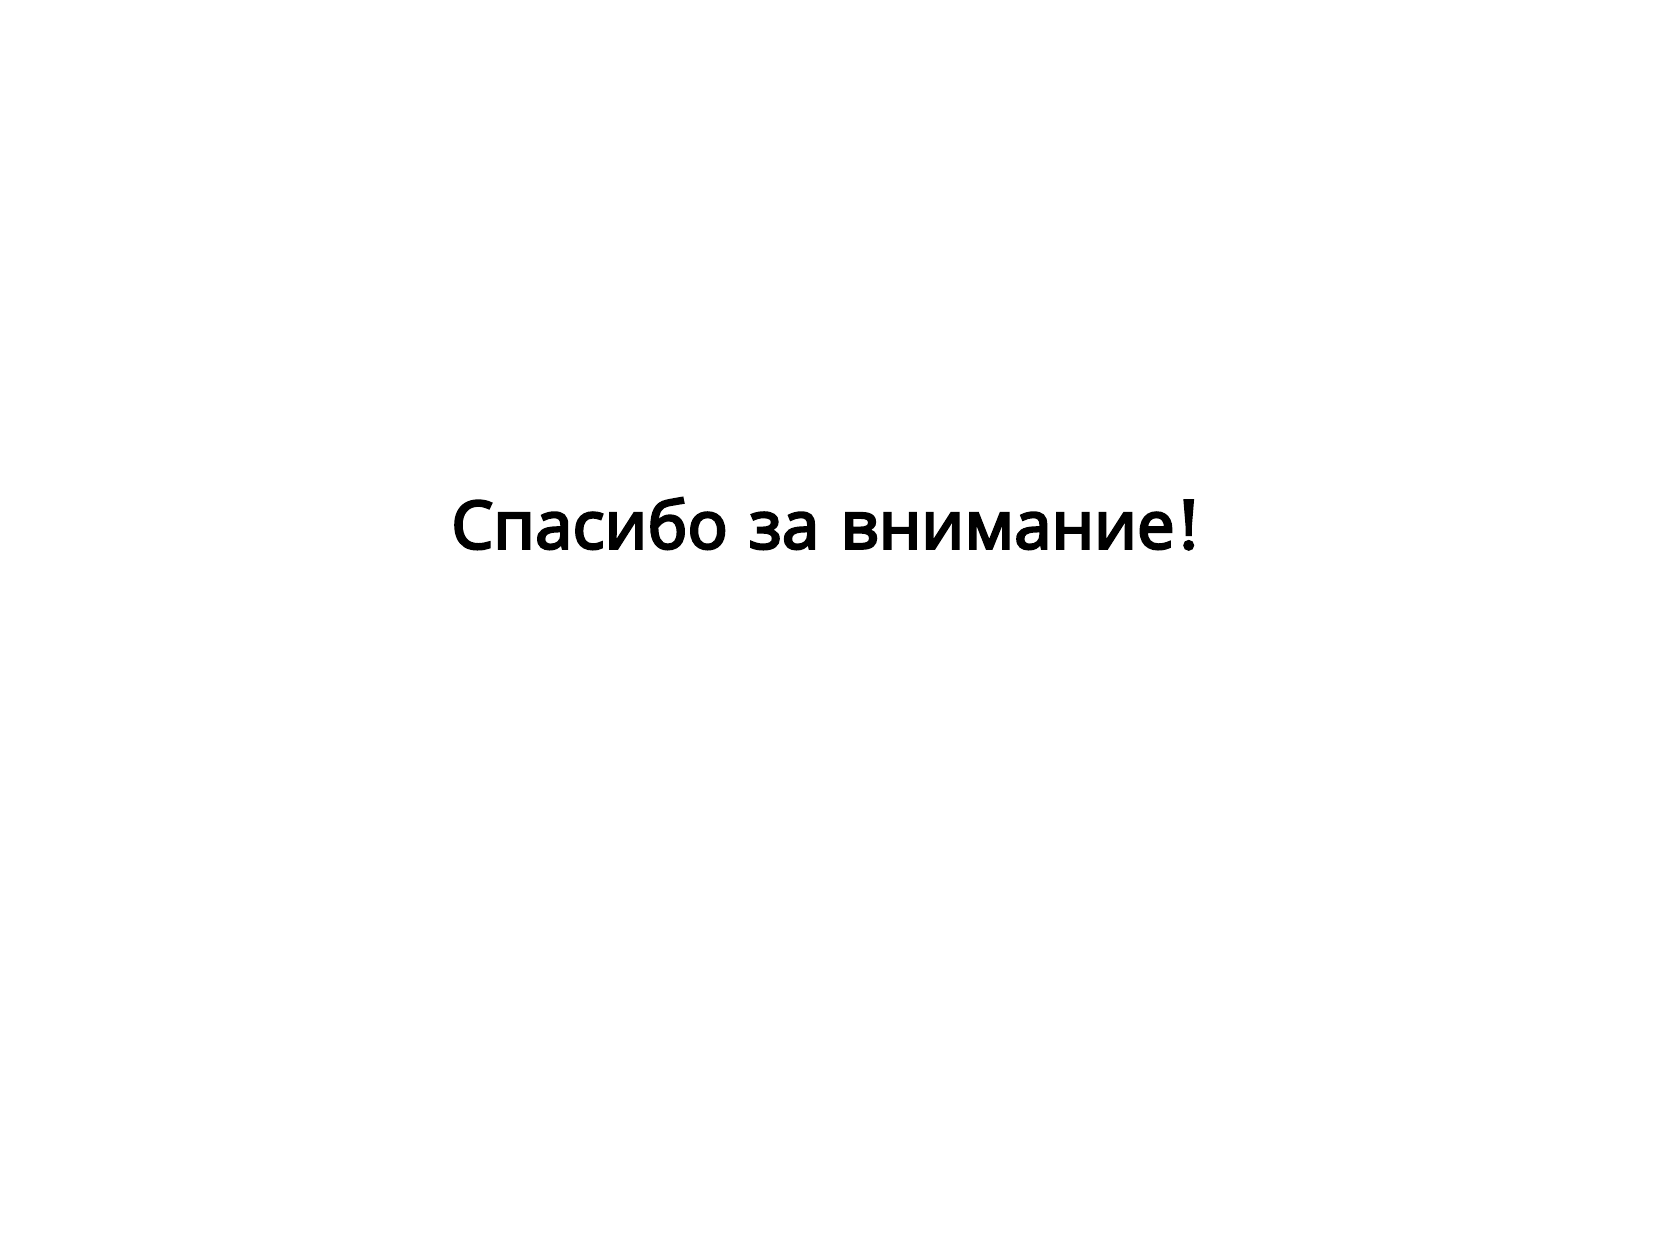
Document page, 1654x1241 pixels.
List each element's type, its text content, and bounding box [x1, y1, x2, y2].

subtitle Спасибо за внимание! [82, 49, 1571, 1010]
